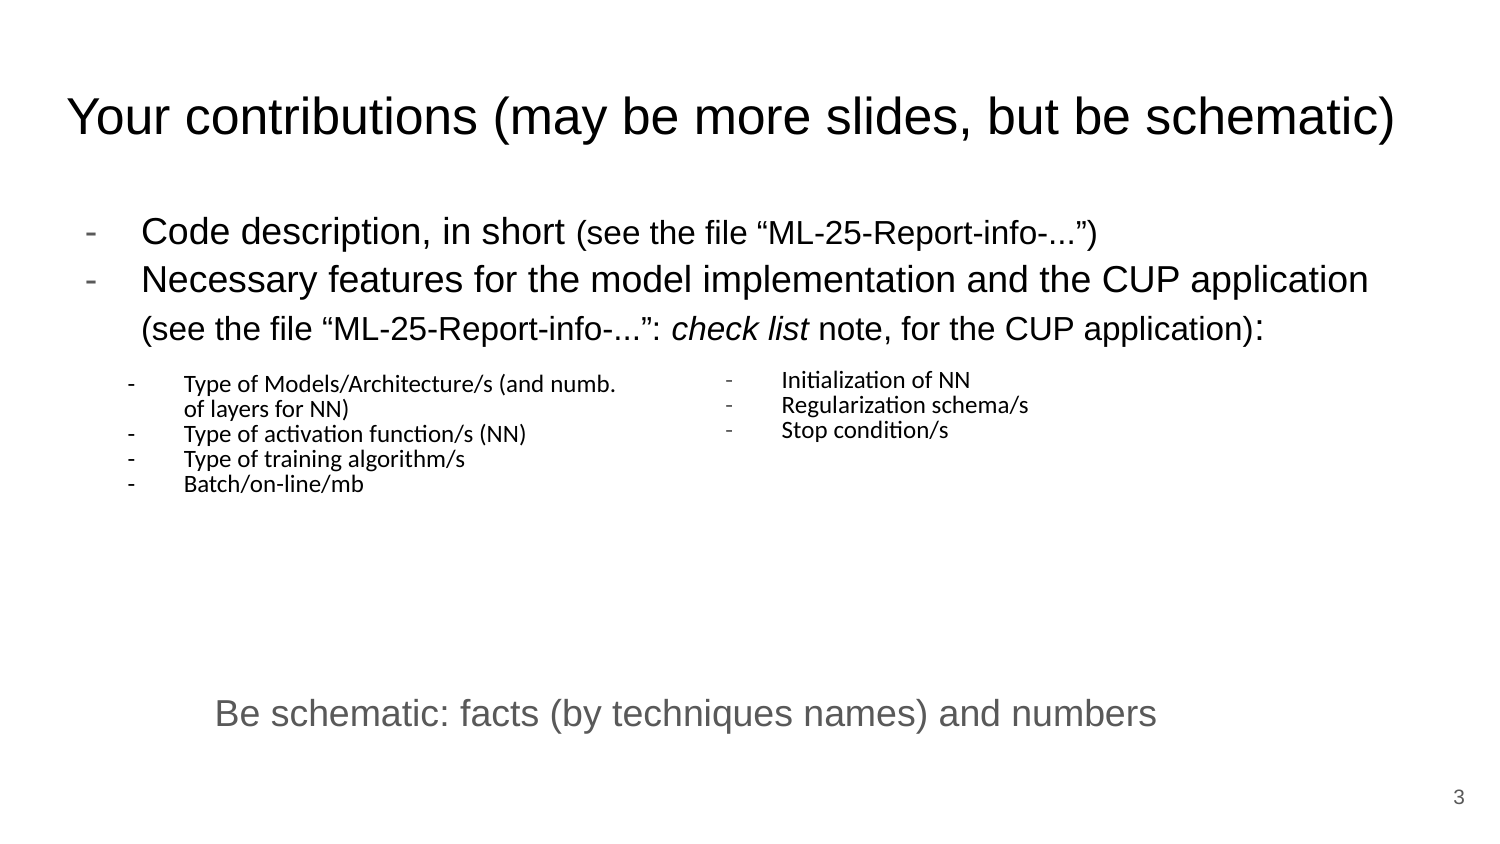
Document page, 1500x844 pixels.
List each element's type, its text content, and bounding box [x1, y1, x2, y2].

list Initialization of NN Regularization schema/s Stop condition/s [691, 354, 1287, 757]
title Your contributions (may be more slides, but be schematic) [51, 72, 1449, 167]
list Code description, in short (see the file “ML-25-Report-info-...”) Necessary features for the model implementation and the CUP application (see the file “ML-25-Report-info-...”: check list note, for the CUP application): [51, 189, 1449, 750]
list Type of Models/Architecture/s (and numb. of layers for NN) Type of activation function/s (NN) Type of training algorithm/s Batch/on-line/mb [93, 358, 636, 761]
text_box Be schematic: facts (by techniques names) and numbers [199, 673, 1204, 749]
slide_number <number> [1389, 764, 1480, 830]
